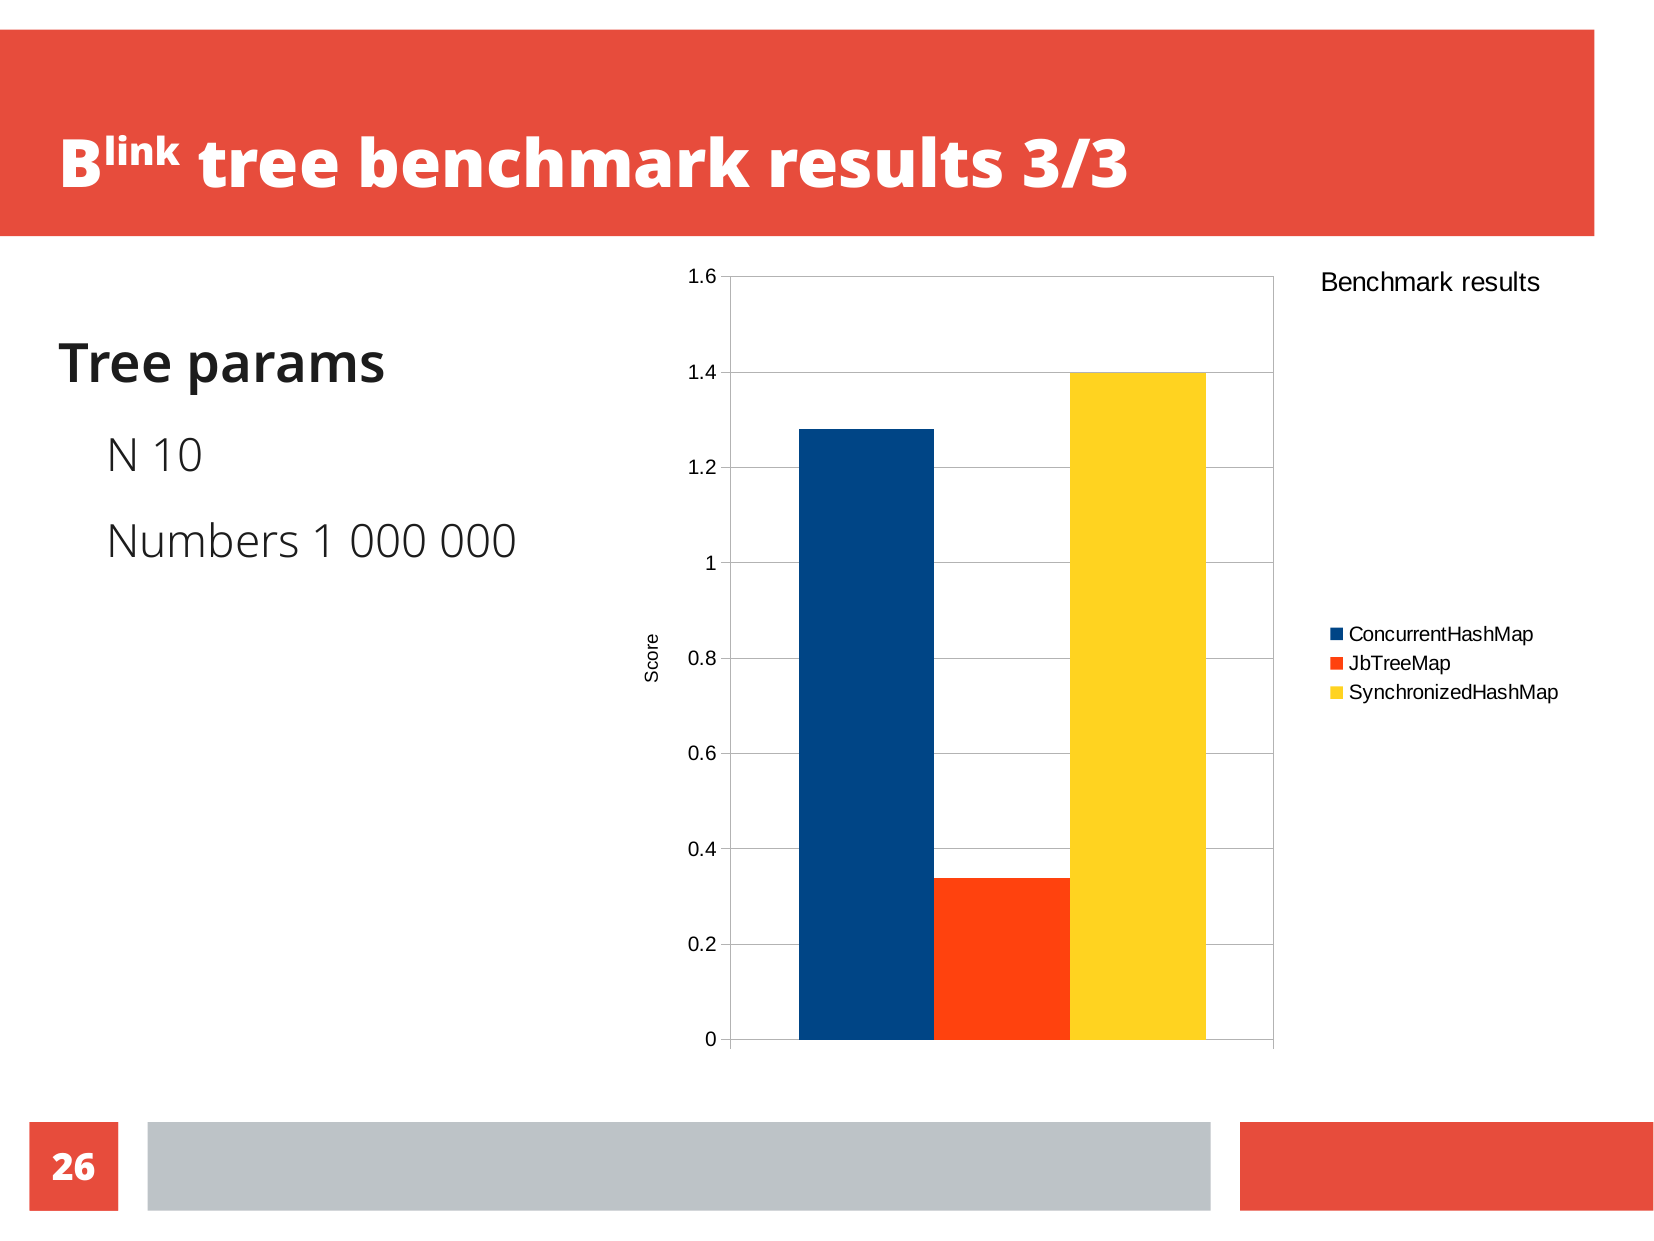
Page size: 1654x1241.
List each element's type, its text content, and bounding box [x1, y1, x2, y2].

title Blink tree benchmark results 3/3 [59, 59, 1595, 207]
list Tree params N 10 Numbers 1 000 000 [59, 324, 1565, 1093]
chart [599, 259, 1578, 1067]
